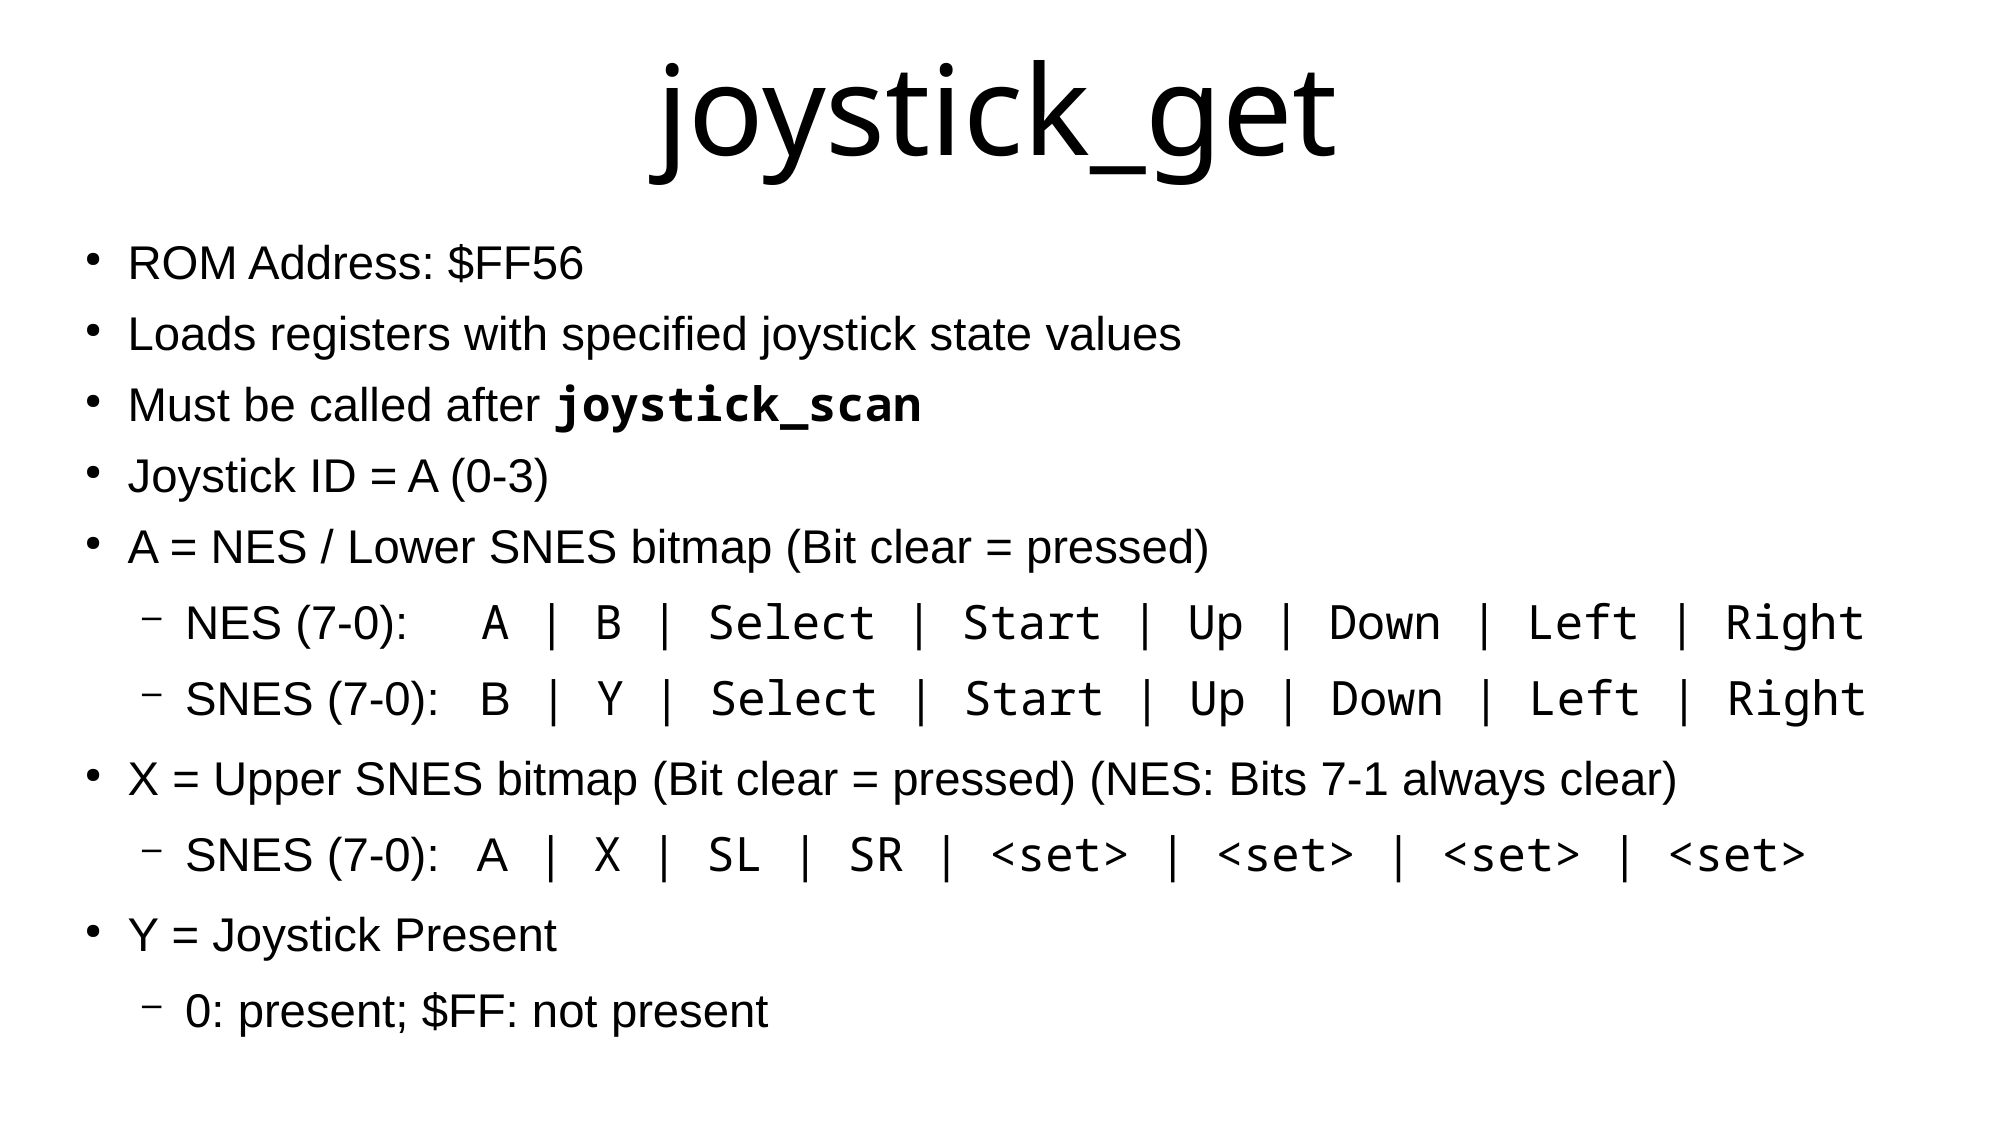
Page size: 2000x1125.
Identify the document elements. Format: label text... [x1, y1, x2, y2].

title joystick_get [30, 6, 1966, 225]
list ROM Address: $FF56 Loads registers with specified joystick state values Must be called after joystick_scan Joystick ID = A (0-3) A = NES / Lower SNES bitmap (Bit clear = pressed) NES (7-0): A | B | Select | Start | Up | Down | Left | Right SNES (7-0): B | Y | Select | Start | Up | Down | Left | Right X = Upper SNES bitmap (Bit clear = pressed) (NES: Bits 7-1 always clear) SNES (7-0): A | X | SL | SR | <set> | <set> | <set> | <set> Y = Joystick Present 0: present; $FF: not present [55, 225, 1908, 1081]
